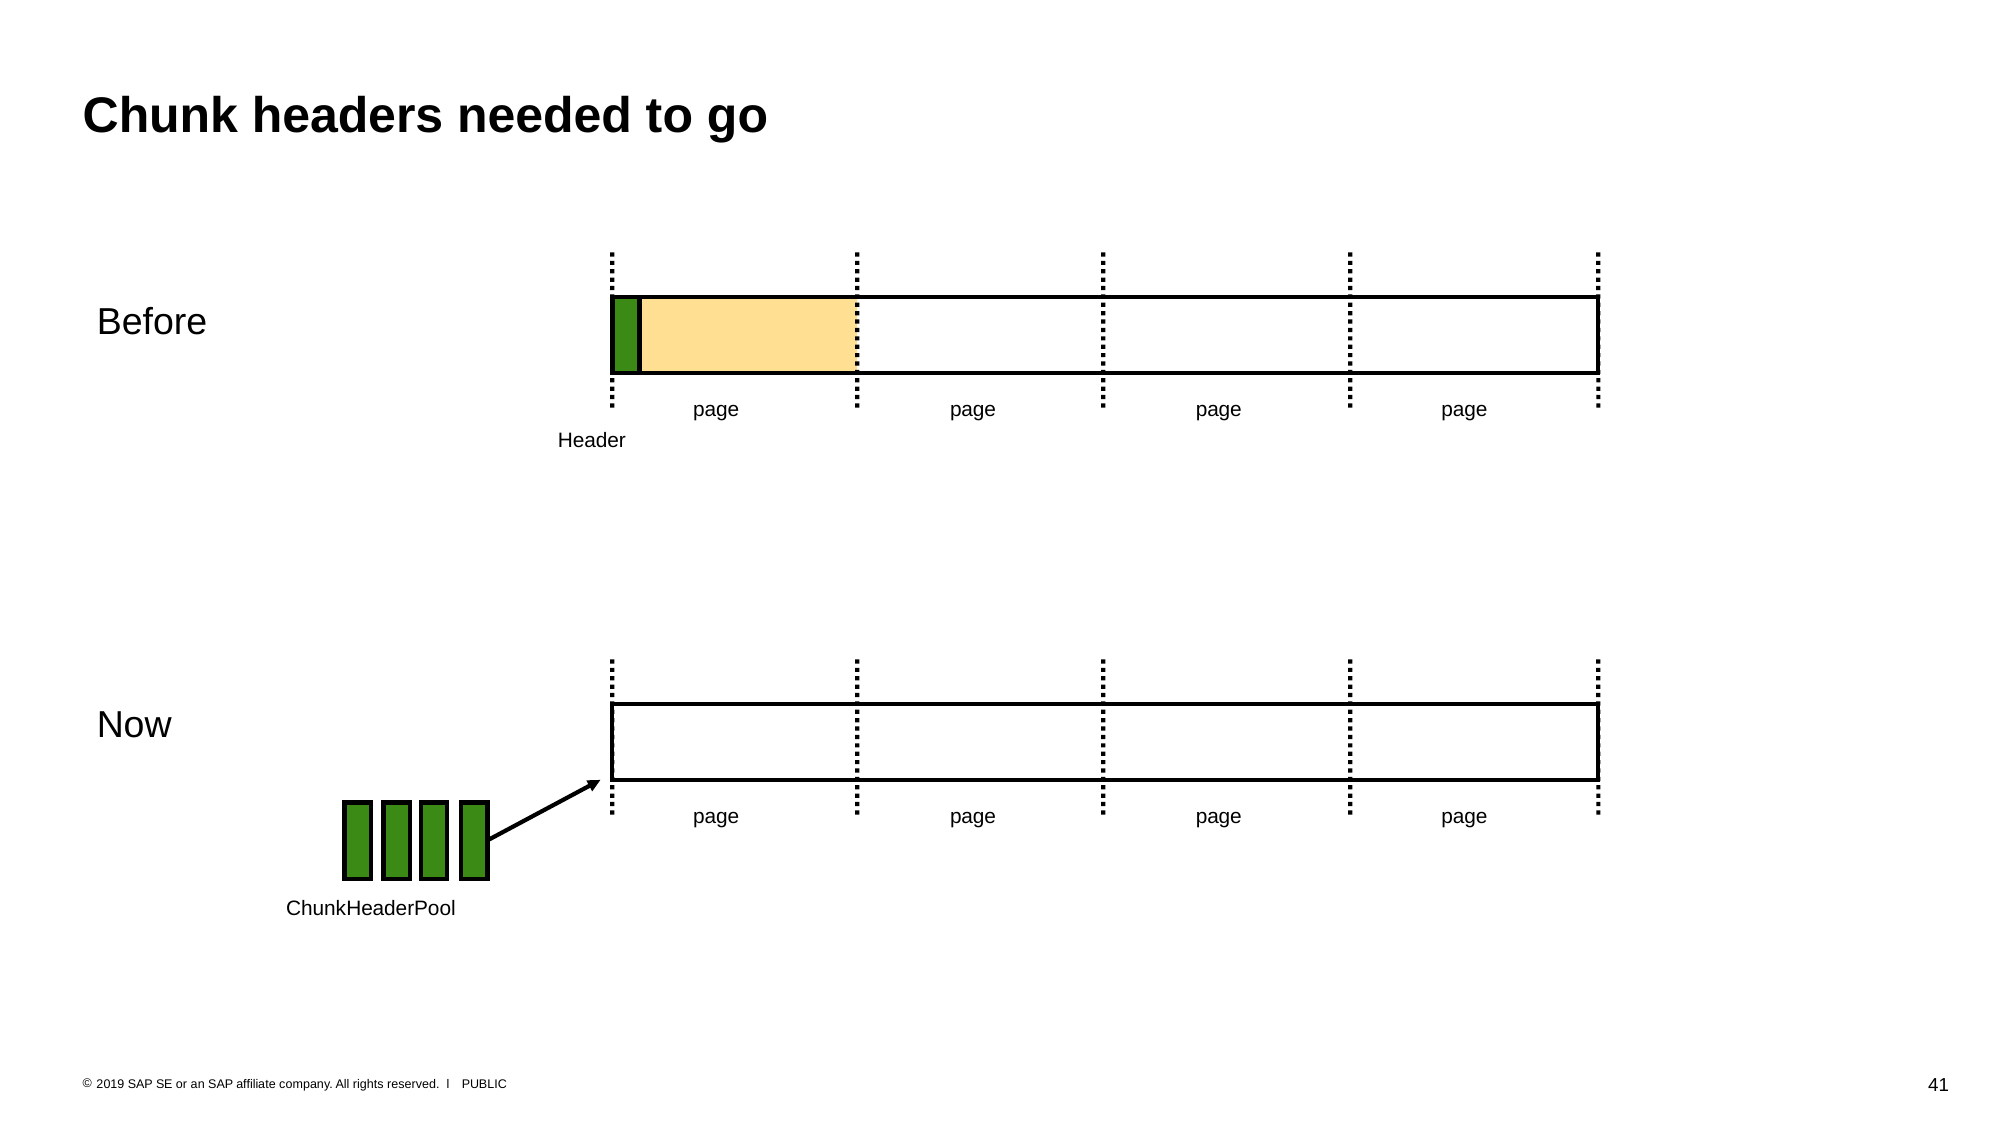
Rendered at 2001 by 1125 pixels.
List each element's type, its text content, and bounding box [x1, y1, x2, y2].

text_box ChunkHeaderPool [286, 894, 456, 920]
text_box [613, 297, 858, 374]
text_box page [1195, 395, 1251, 421]
text_box page [1195, 802, 1251, 828]
title Chunk headers needed to go [82, 82, 1918, 144]
text_box Before [96, 297, 315, 343]
text_box page [693, 802, 748, 828]
text_box [383, 802, 410, 879]
text_box page [949, 395, 1005, 421]
text_box page [693, 395, 748, 421]
text_box [344, 802, 371, 879]
text_box Header [557, 426, 626, 452]
text_box [614, 706, 858, 778]
text_box [461, 802, 488, 879]
text_box page [1441, 802, 1497, 828]
text_box Now [96, 699, 315, 745]
text_box page [1441, 395, 1497, 421]
text_box page [949, 802, 1005, 828]
text_box [420, 802, 448, 879]
